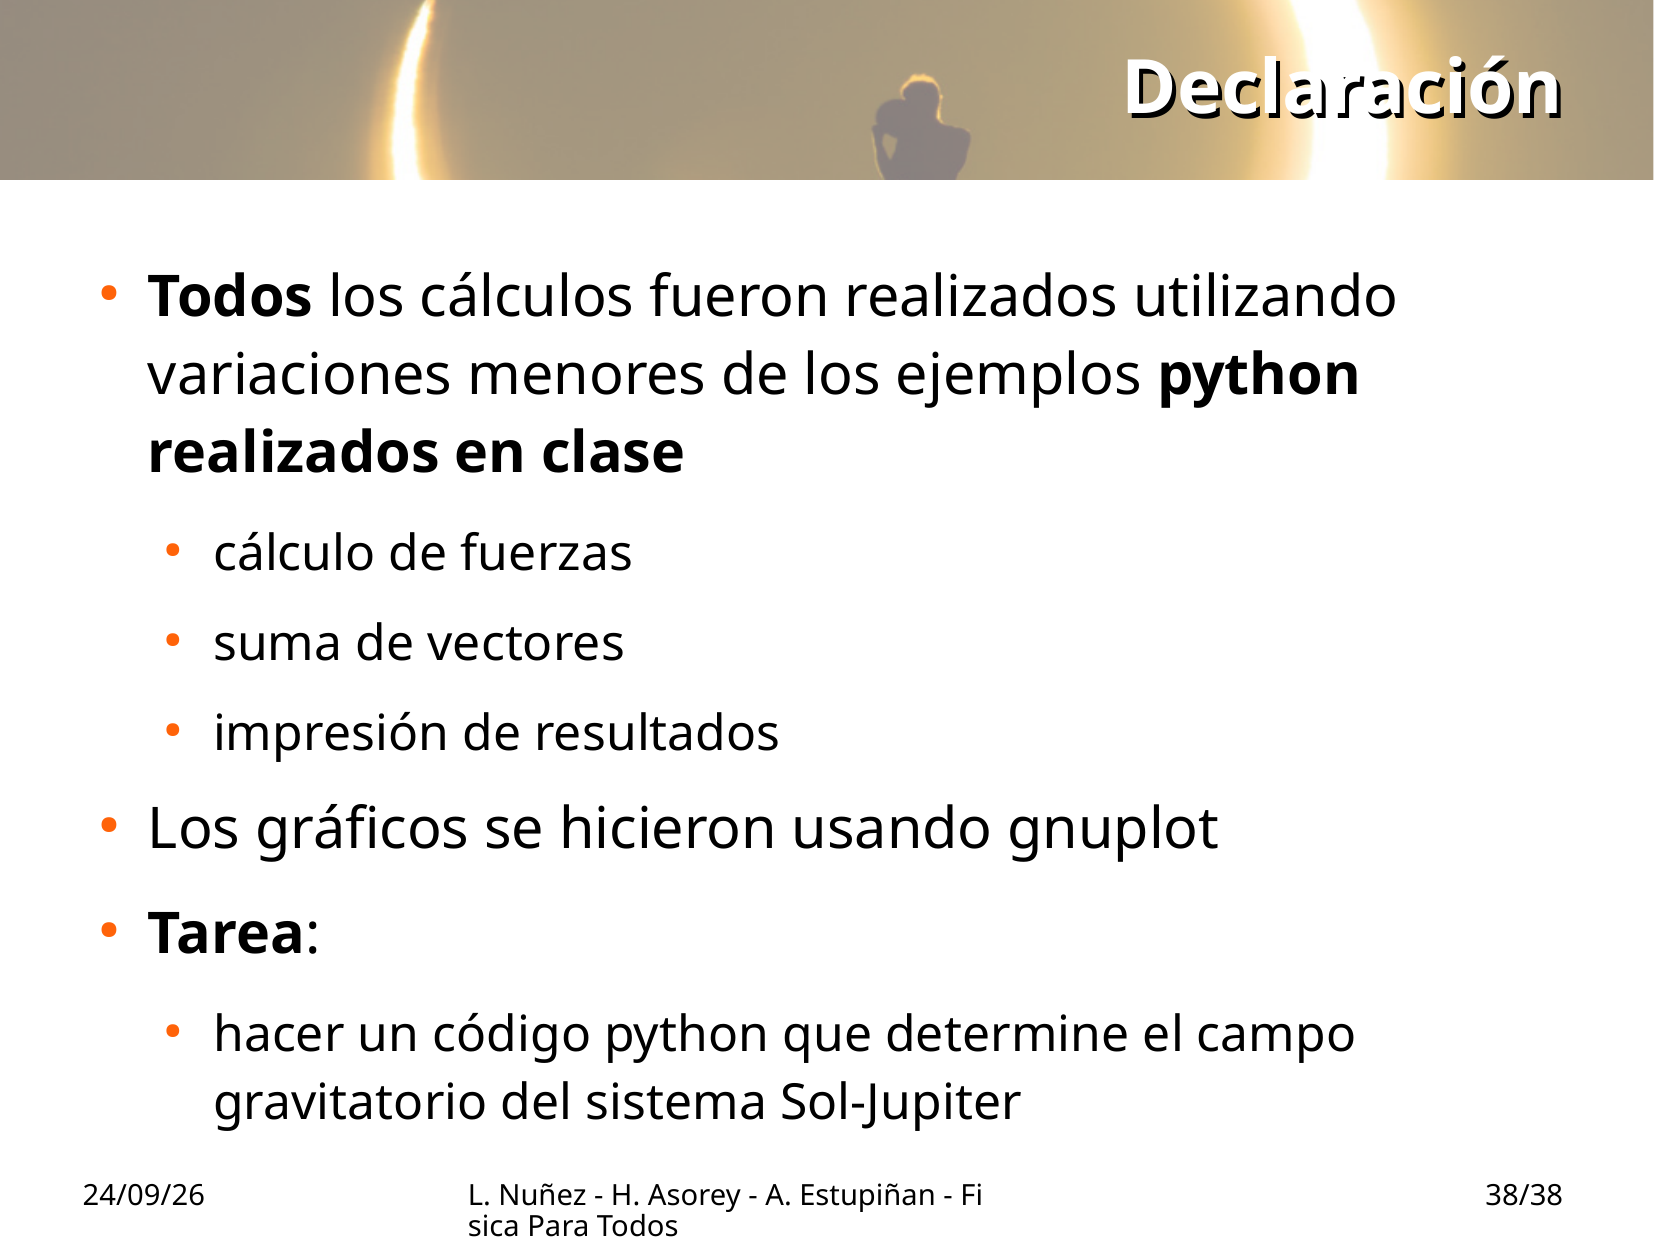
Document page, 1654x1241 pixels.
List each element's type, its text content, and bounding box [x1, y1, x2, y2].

list Todos los cálculos fueron realizados utilizando variaciones menores de los ejemplos python realizados en clase cálculo de fuerzas suma de vectores impresión de resultados Los gráficos se hicieron usando gnuplot Tarea: hacer un código python que determine el campo gravitatorio del sistema Sol-Jupiter [82, 255, 1571, 1141]
picture [0, 0, 1654, 180]
title Declaración [75, 19, 1564, 151]
